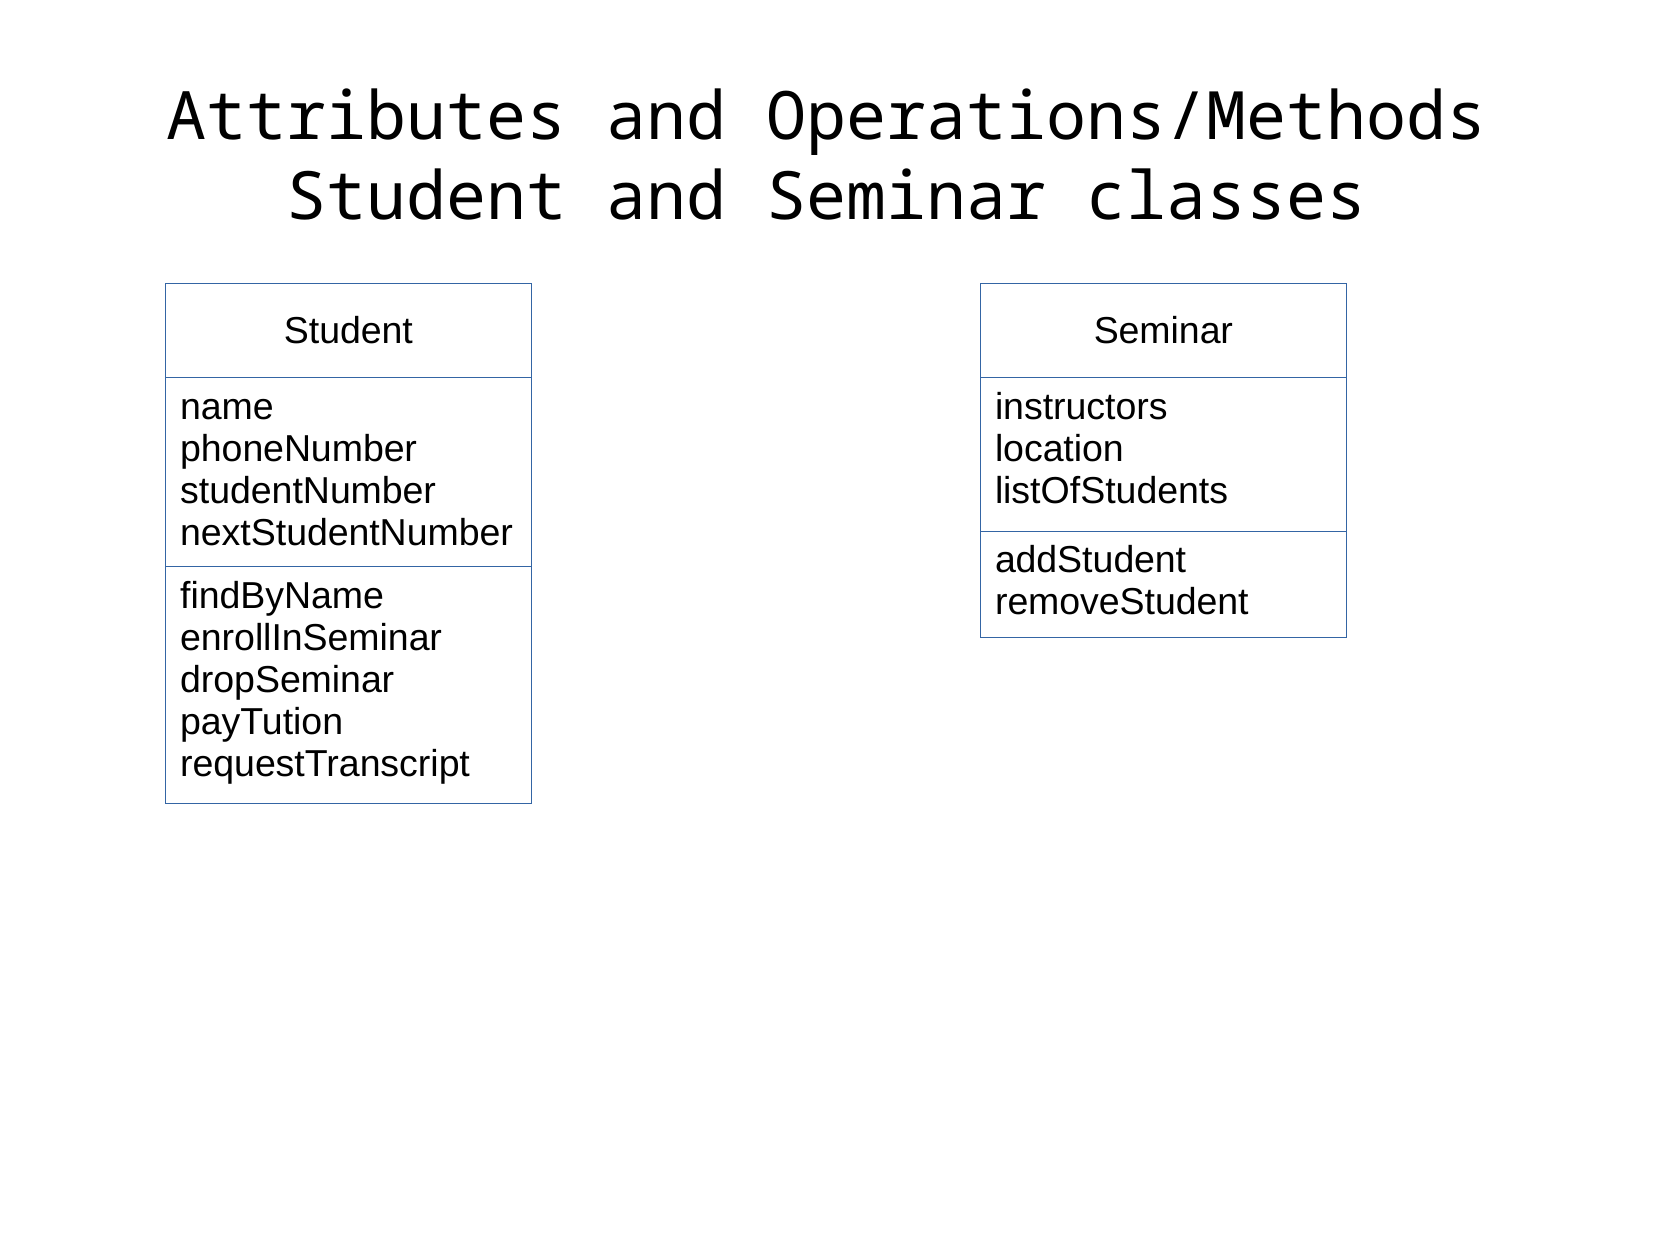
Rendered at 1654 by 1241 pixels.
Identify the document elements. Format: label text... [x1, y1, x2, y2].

text_box name phoneNumber studentNumber nextStudentNumber [165, 377, 532, 566]
text_box Seminar [980, 283, 1347, 377]
text_box instructors location listOfStudents [980, 377, 1347, 531]
text_box Student [165, 283, 532, 377]
text_box findByName enrollInSeminar dropSeminar payTution requestTranscript [165, 566, 532, 804]
title Attributes and Operations/Methods Student and Seminar classes [82, 49, 1571, 257]
text_box addStudent removeStudent [980, 531, 1347, 638]
